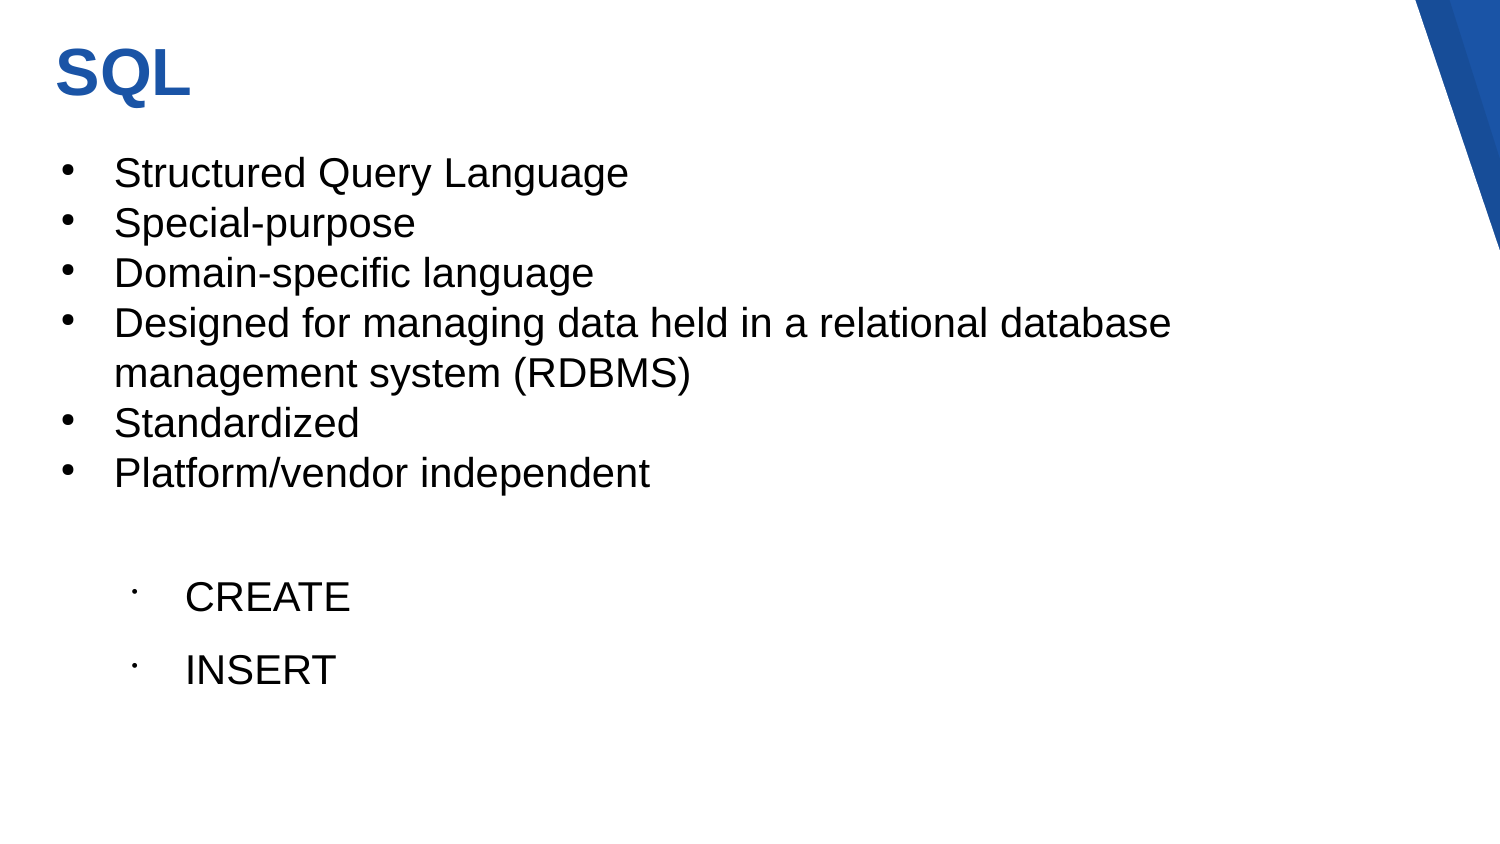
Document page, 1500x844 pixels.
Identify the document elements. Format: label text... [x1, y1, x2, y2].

title SQL [40, 56, 1231, 124]
list Structured Query Language Special-purpose Domain-specific language Designed for managing data held in a relational database management system (RDBMS) Standardized Platform/vendor independent CREATE INSERT [27, 130, 1441, 406]
